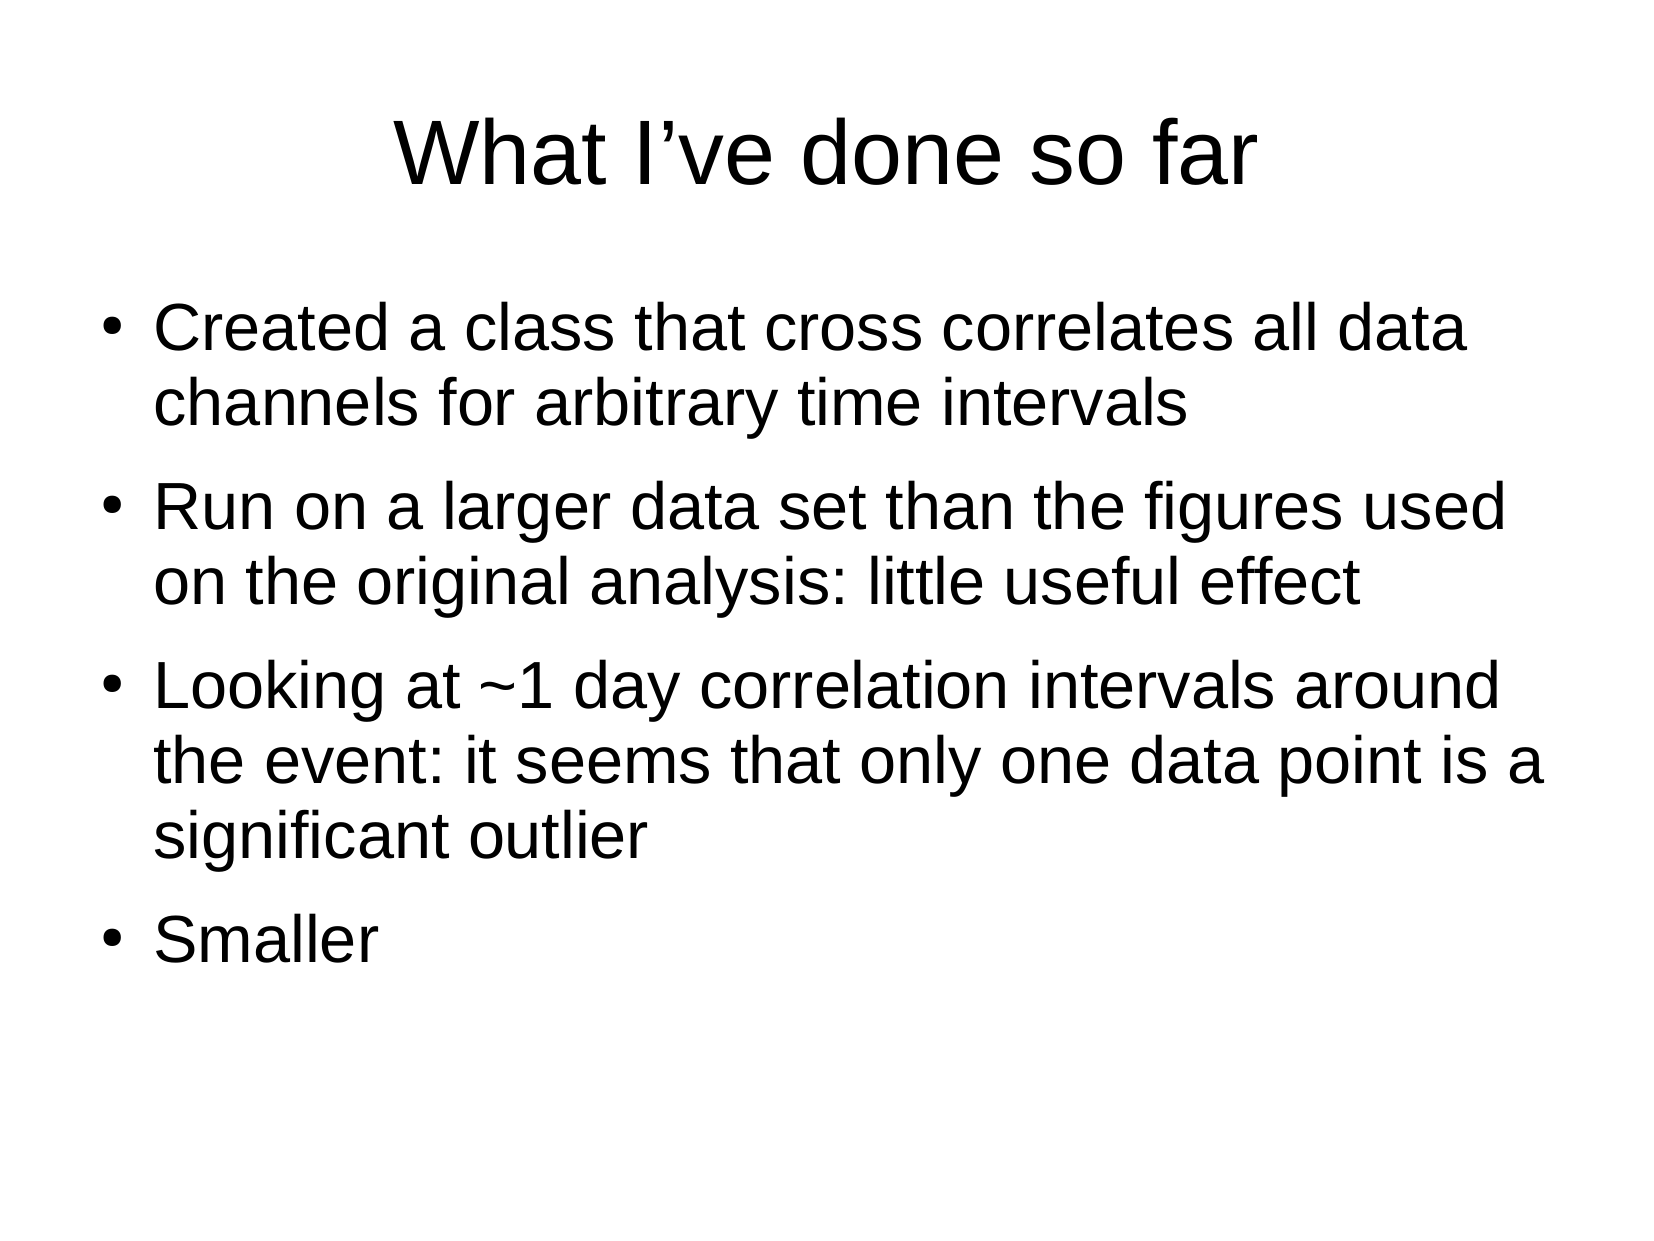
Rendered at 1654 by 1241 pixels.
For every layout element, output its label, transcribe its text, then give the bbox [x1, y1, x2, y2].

list Created a class that cross correlates all data channels for arbitrary time intervals Run on a larger data set than the figures used on the original analysis: little useful effect Looking at ~1 day correlation intervals around the event: it seems that only one data point is a significant outlier Smaller [82, 290, 1571, 1010]
title What I’ve done so far [82, 49, 1571, 257]
